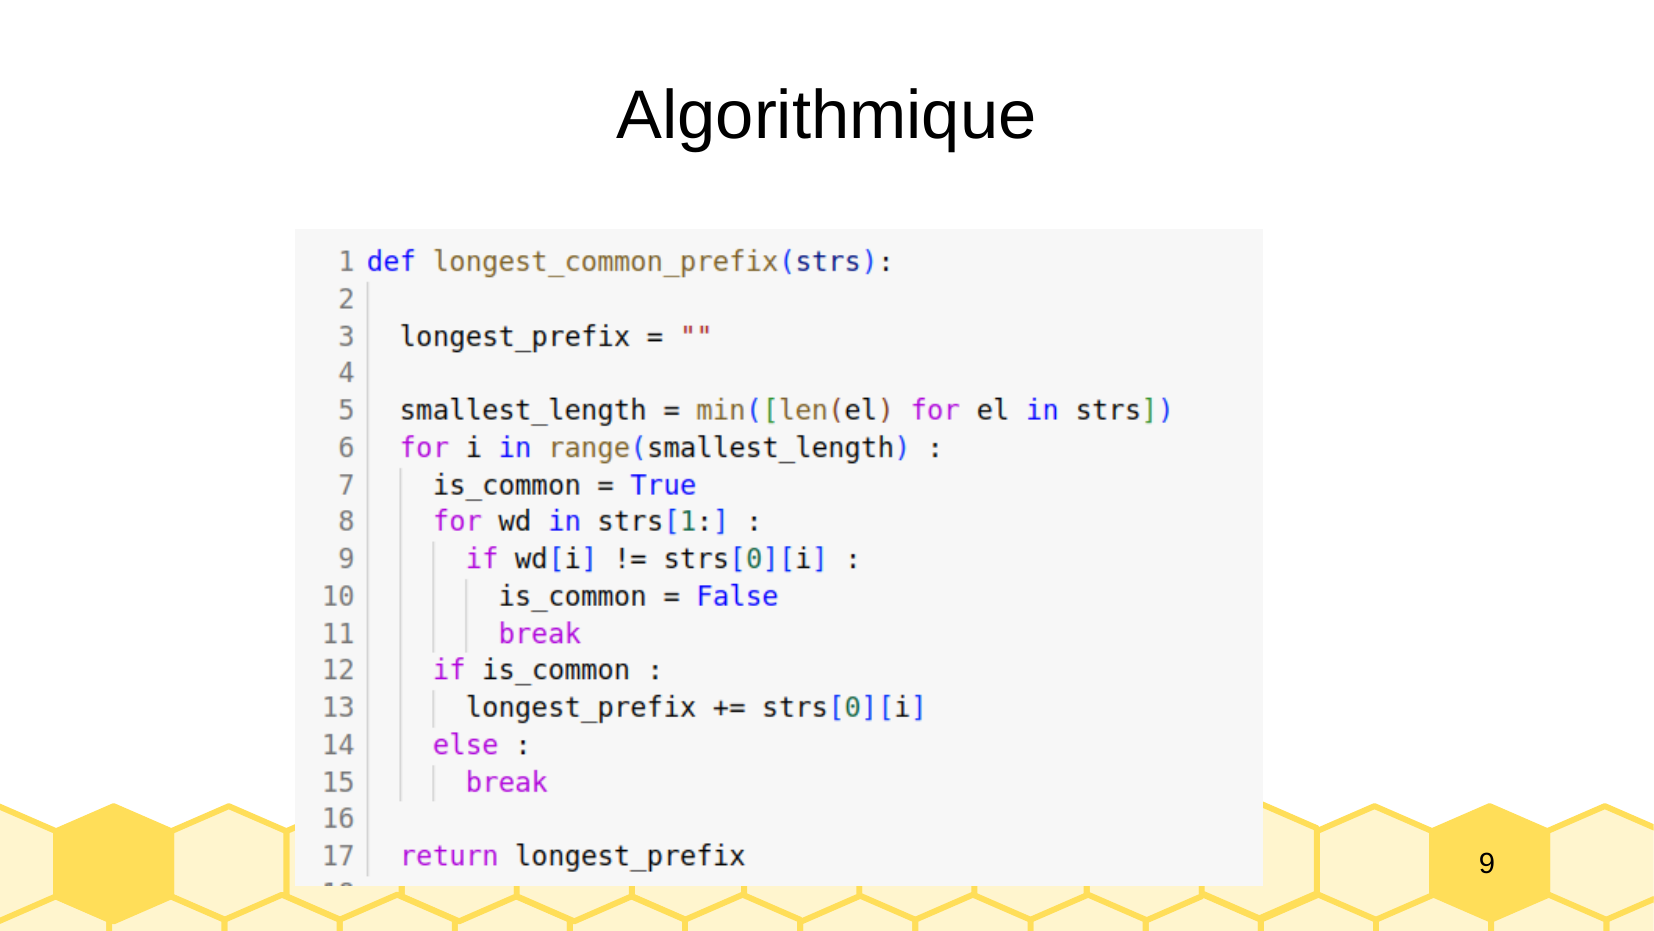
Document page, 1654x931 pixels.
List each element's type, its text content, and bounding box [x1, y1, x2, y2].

title Algorithmique [82, 37, 1571, 193]
picture [295, 229, 1263, 886]
